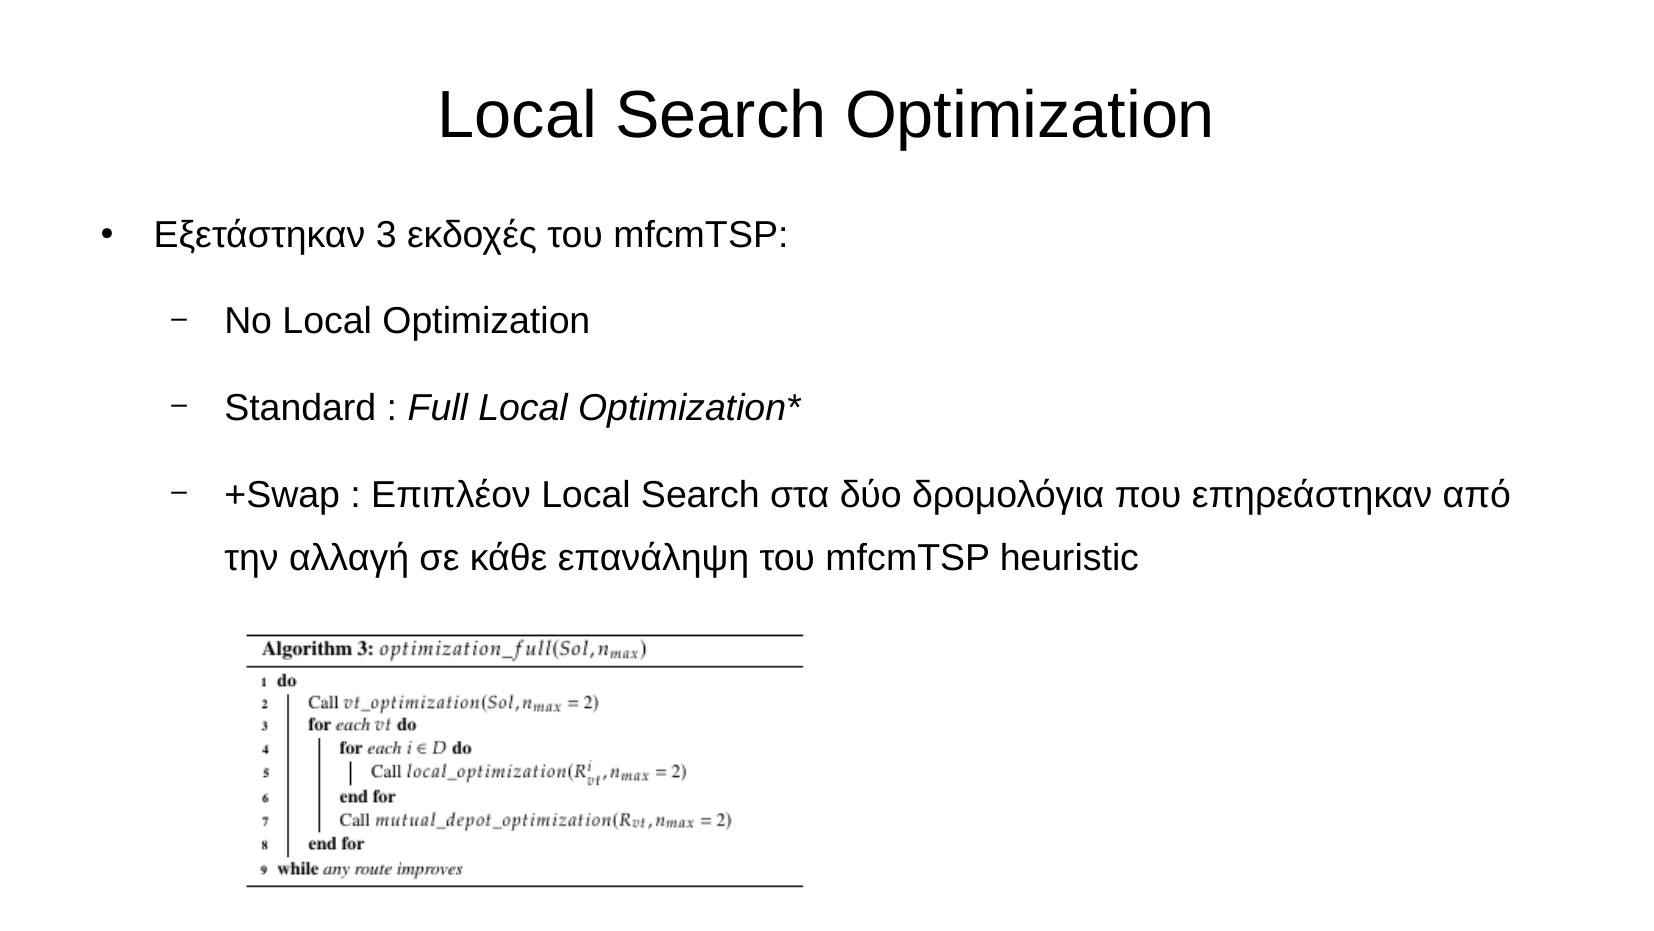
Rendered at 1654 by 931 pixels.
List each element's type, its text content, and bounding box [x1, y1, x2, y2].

picture [225, 613, 819, 903]
list Εξετάστηκαν 3 εκδοχές του mfcmTSP: No Local Optimization Standard : Full Local Optimization* +Swap : Επιπλέον Local Search στα δύο δρομολόγια που επηρεάστηκαν από την αλλαγή σε κάθε επανάληψη του mfcmTSP heuristic [82, 192, 1571, 732]
title Local Search Optimization [82, 37, 1571, 192]
